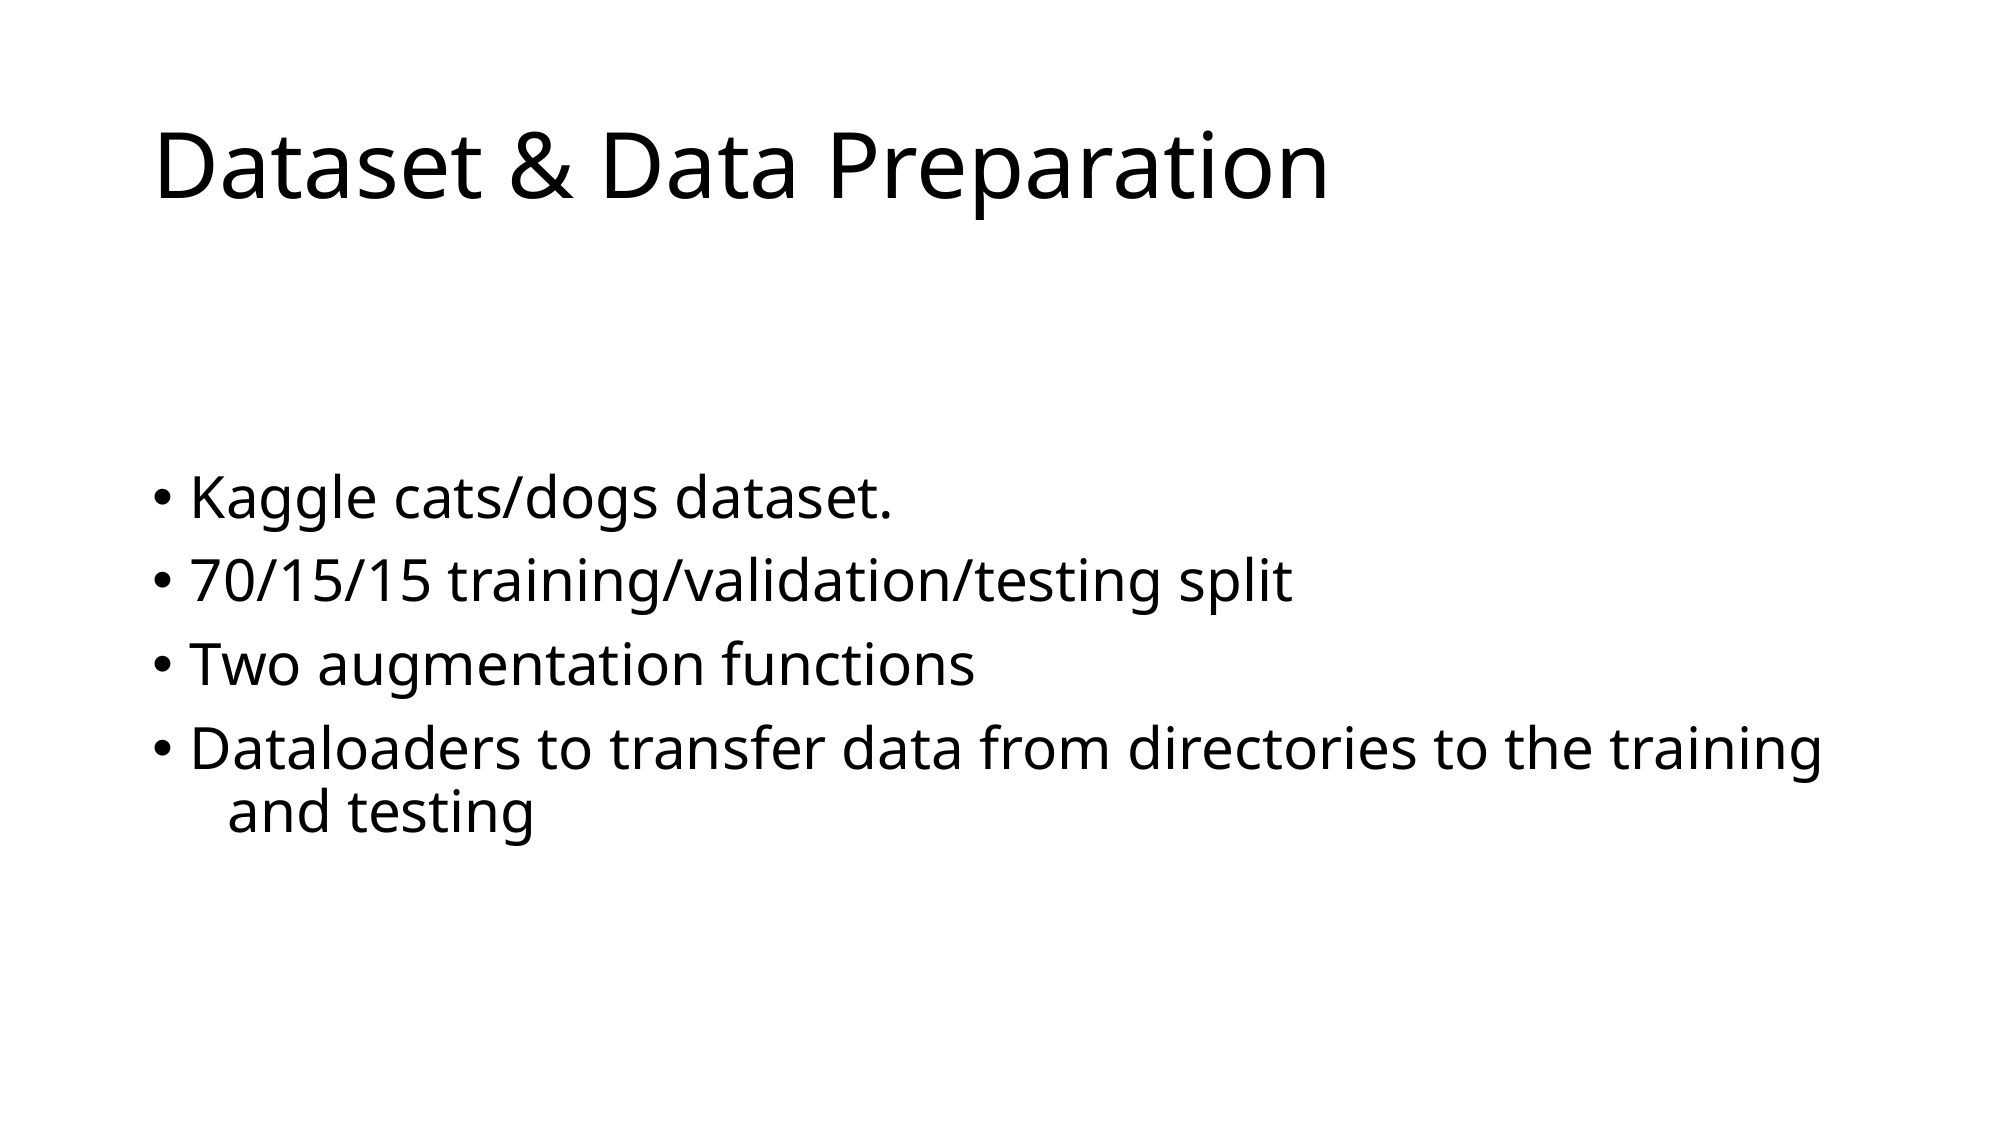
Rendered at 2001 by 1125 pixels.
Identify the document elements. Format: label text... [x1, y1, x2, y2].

list Kaggle cats/dogs dataset. 70/15/15 training/validation/testing split Two augmentation functions Dataloaders to transfer data from directories to the training and testing [137, 299, 1863, 1014]
title Dataset & Data Preparation [137, 59, 1863, 278]
